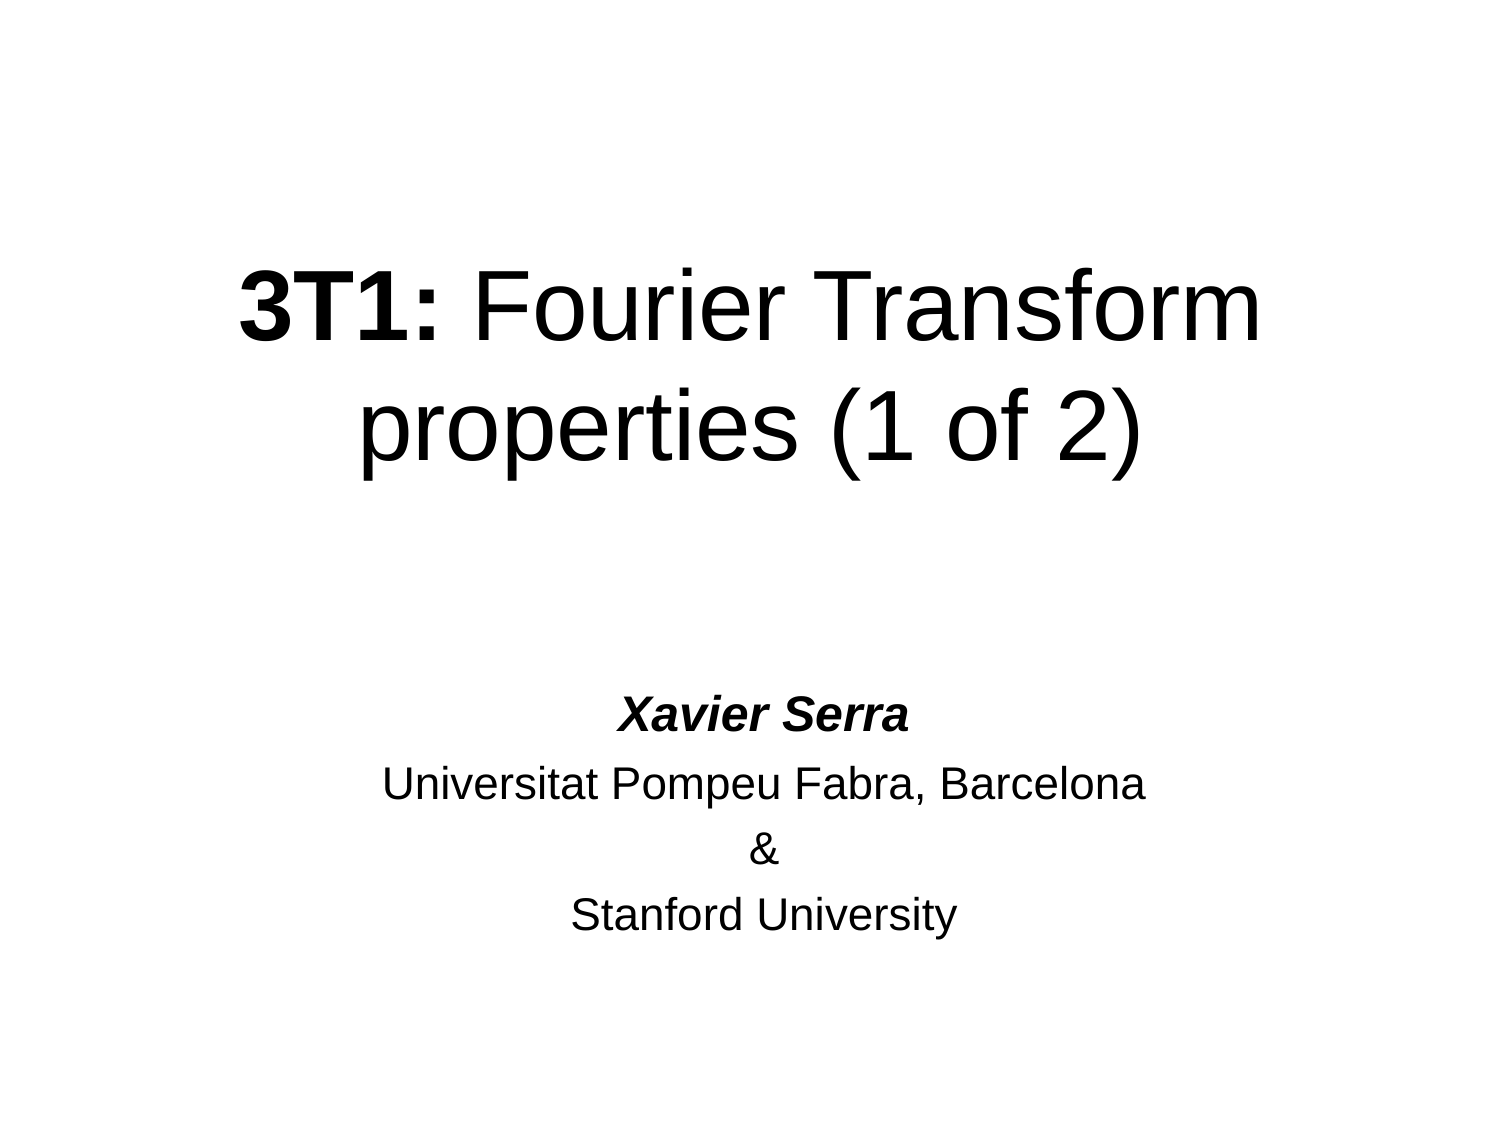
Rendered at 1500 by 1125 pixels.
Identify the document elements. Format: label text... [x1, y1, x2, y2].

text_box Xavier Serra Universitat Pompeu Fabra, Barcelona & Stanford University [307, 678, 1221, 922]
title 3T1: Fourier Transform properties (1 of 2) [60, 90, 1406, 631]
